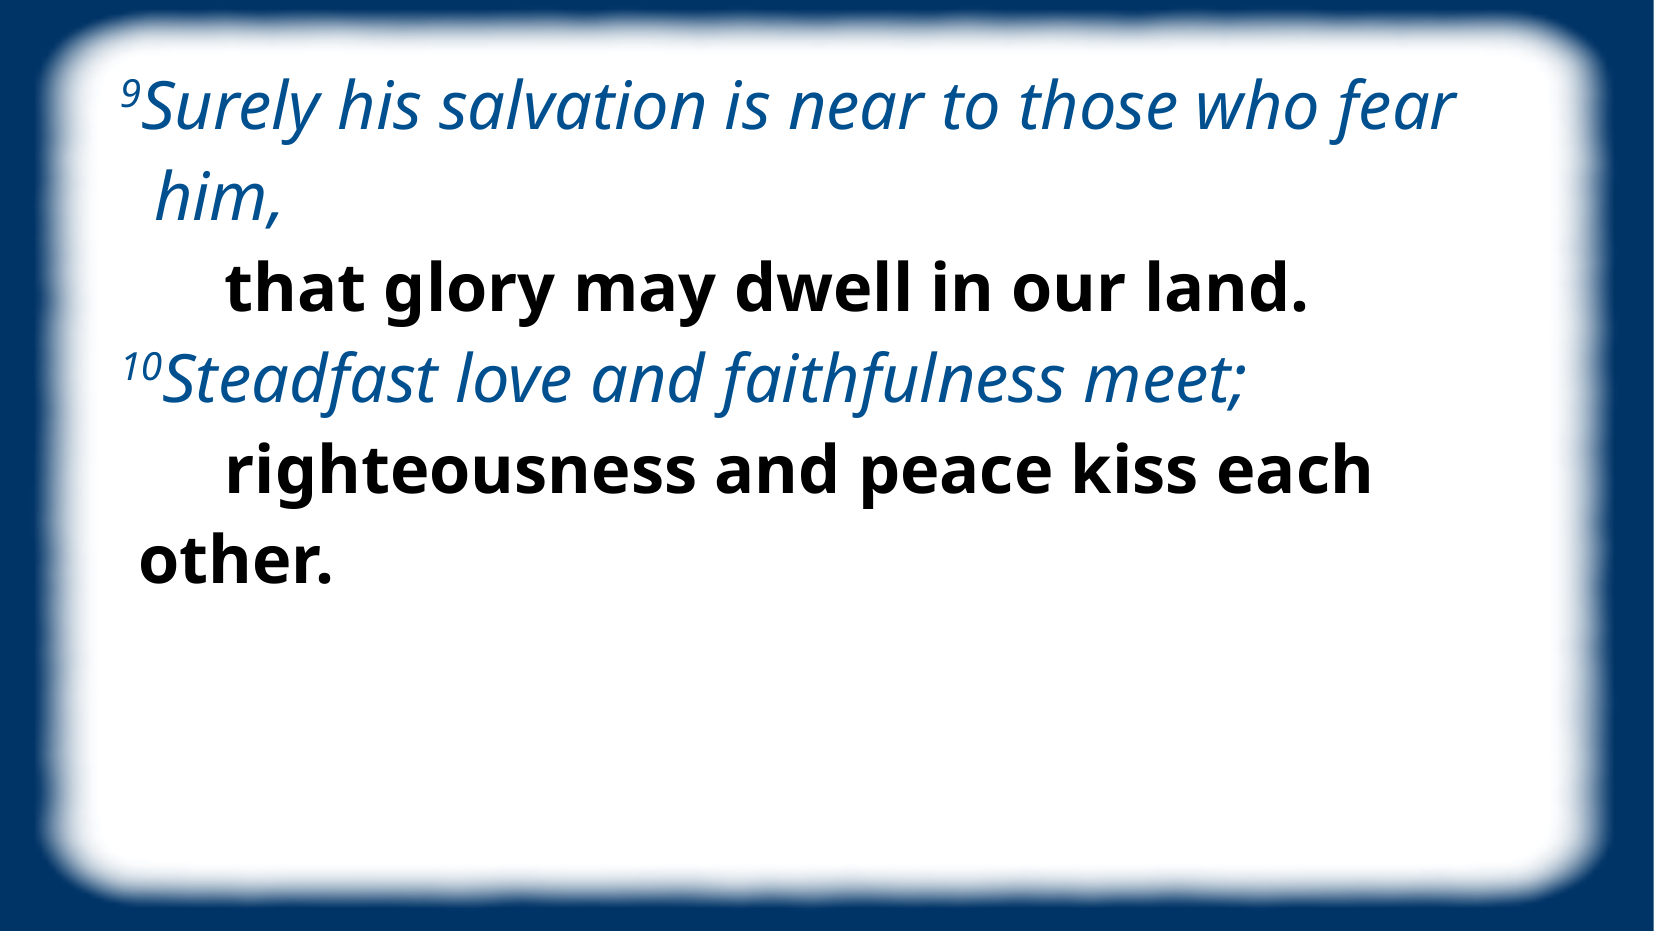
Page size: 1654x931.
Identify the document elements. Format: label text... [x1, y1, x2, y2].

picture [0, 0, 1654, 931]
text_box 9Surely his salvation is near to those who fear him, that glory may dwell in our land. 10Steadfast love and faithfulness meet; righteousness and peace kiss each other. [105, 51, 1558, 511]
